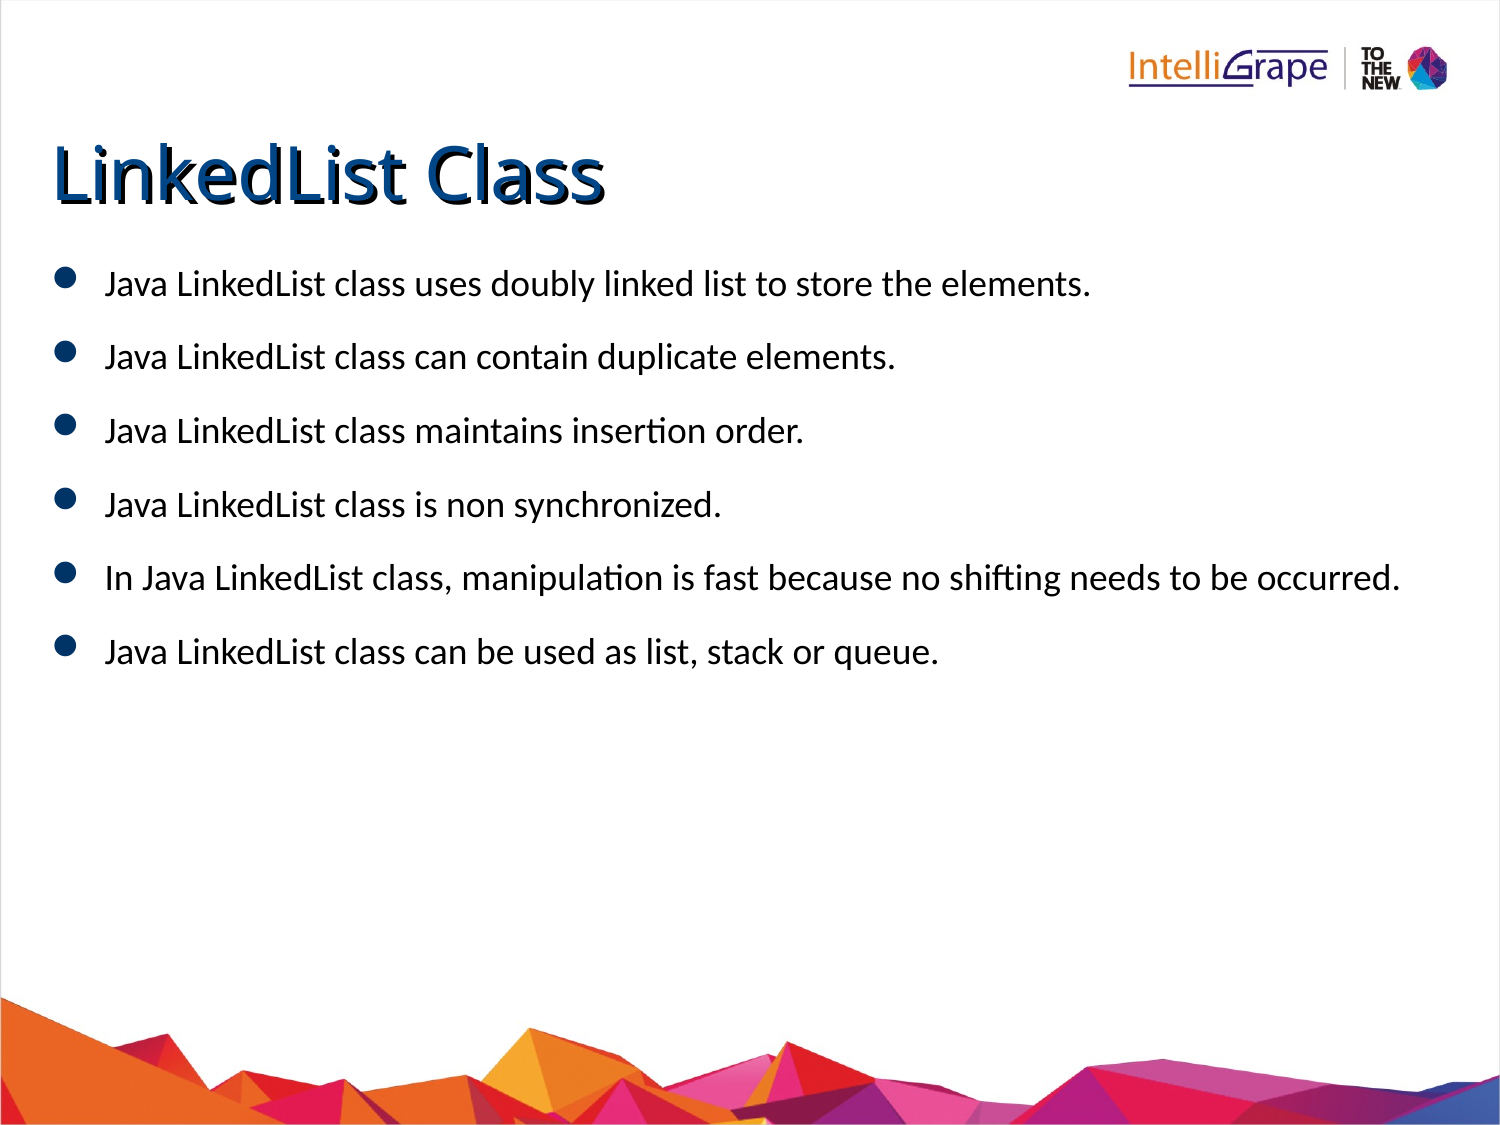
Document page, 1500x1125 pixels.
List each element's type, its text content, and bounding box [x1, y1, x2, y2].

picture [0, 0, 1500, 1125]
text_box LinkedList Class [35, 118, 1477, 234]
text_box Java LinkedList class uses doubly linked list to store the elements. Java LinkedList class can contain duplicate elements. Java LinkedList class maintains insertion order. Java LinkedList class is non synchronized. In Java LinkedList class, manipulation is fast because no shifting needs to be occurred. Java LinkedList class can be used as list, stack or queue. [35, 253, 1450, 1125]
